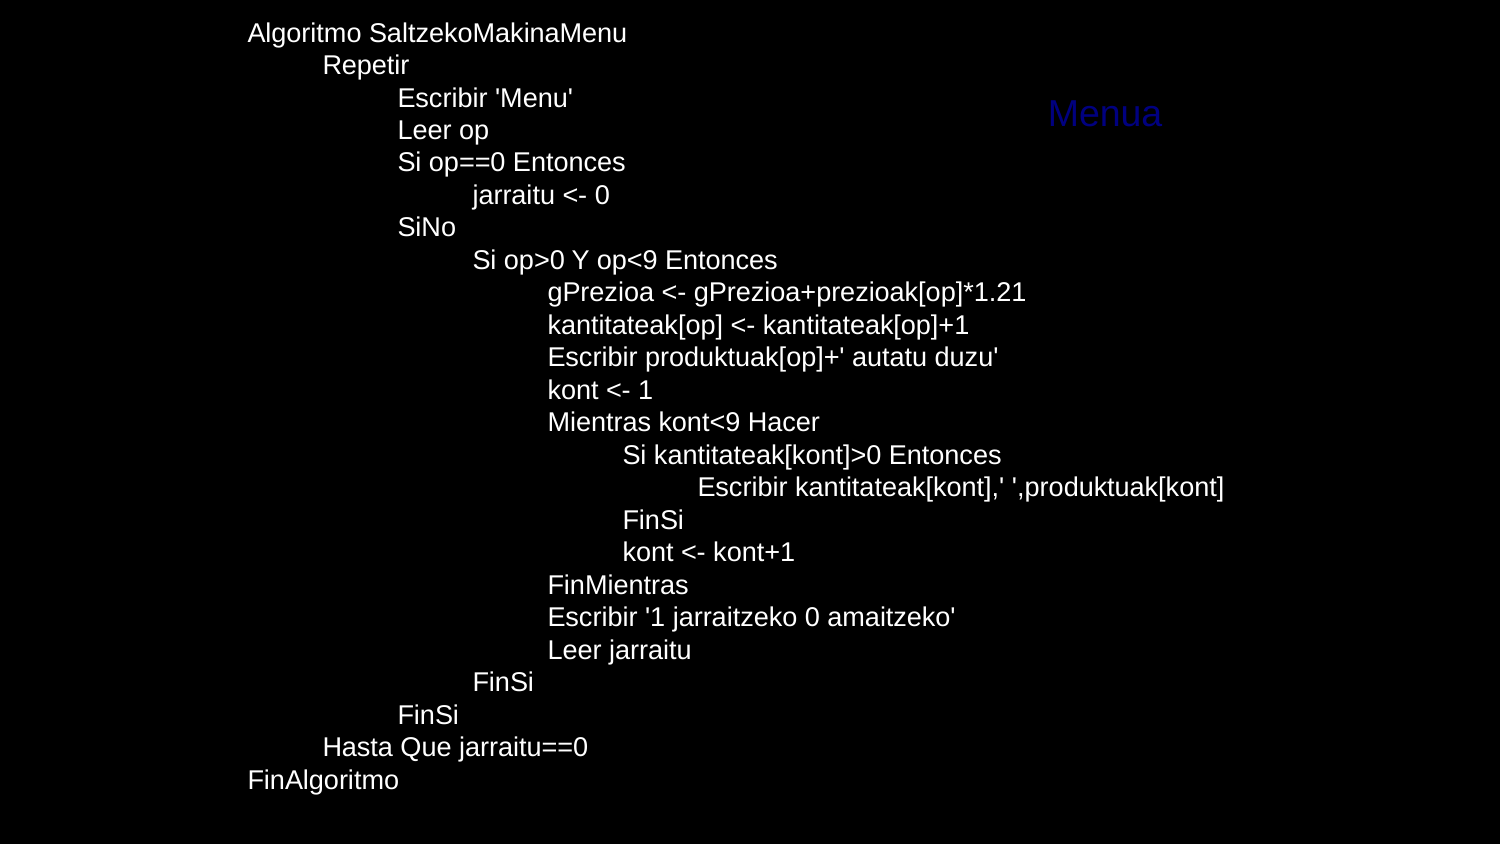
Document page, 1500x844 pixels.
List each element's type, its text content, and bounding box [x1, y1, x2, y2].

text_box Algoritmo SaltzekoMakinaMenu Repetir Escribir 'Menu' Leer op Si op==0 Entonces jarraitu <- 0 SiNo Si op>0 Y op<9 Entonces gPrezioa <- gPrezioa+prezioak[op]*1.21 kantitateak[op] <- kantitateak[op]+1 Escribir produktuak[op]+' autatu duzu' kont <- 1 Mientras kont<9 Hacer Si kantitateak[kont]>0 Entonces Escribir kantitateak[kont],' ',produktuak[kont] FinSi kont <- kont+1 FinMientras Escribir '1 jarraitzeko 0 amaitzeko' Leer jarraitu FinSi FinSi Hasta Que jarraitu==0 FinAlgoritmo [232, 0, 1268, 843]
text_box Menua [1032, 74, 1186, 150]
